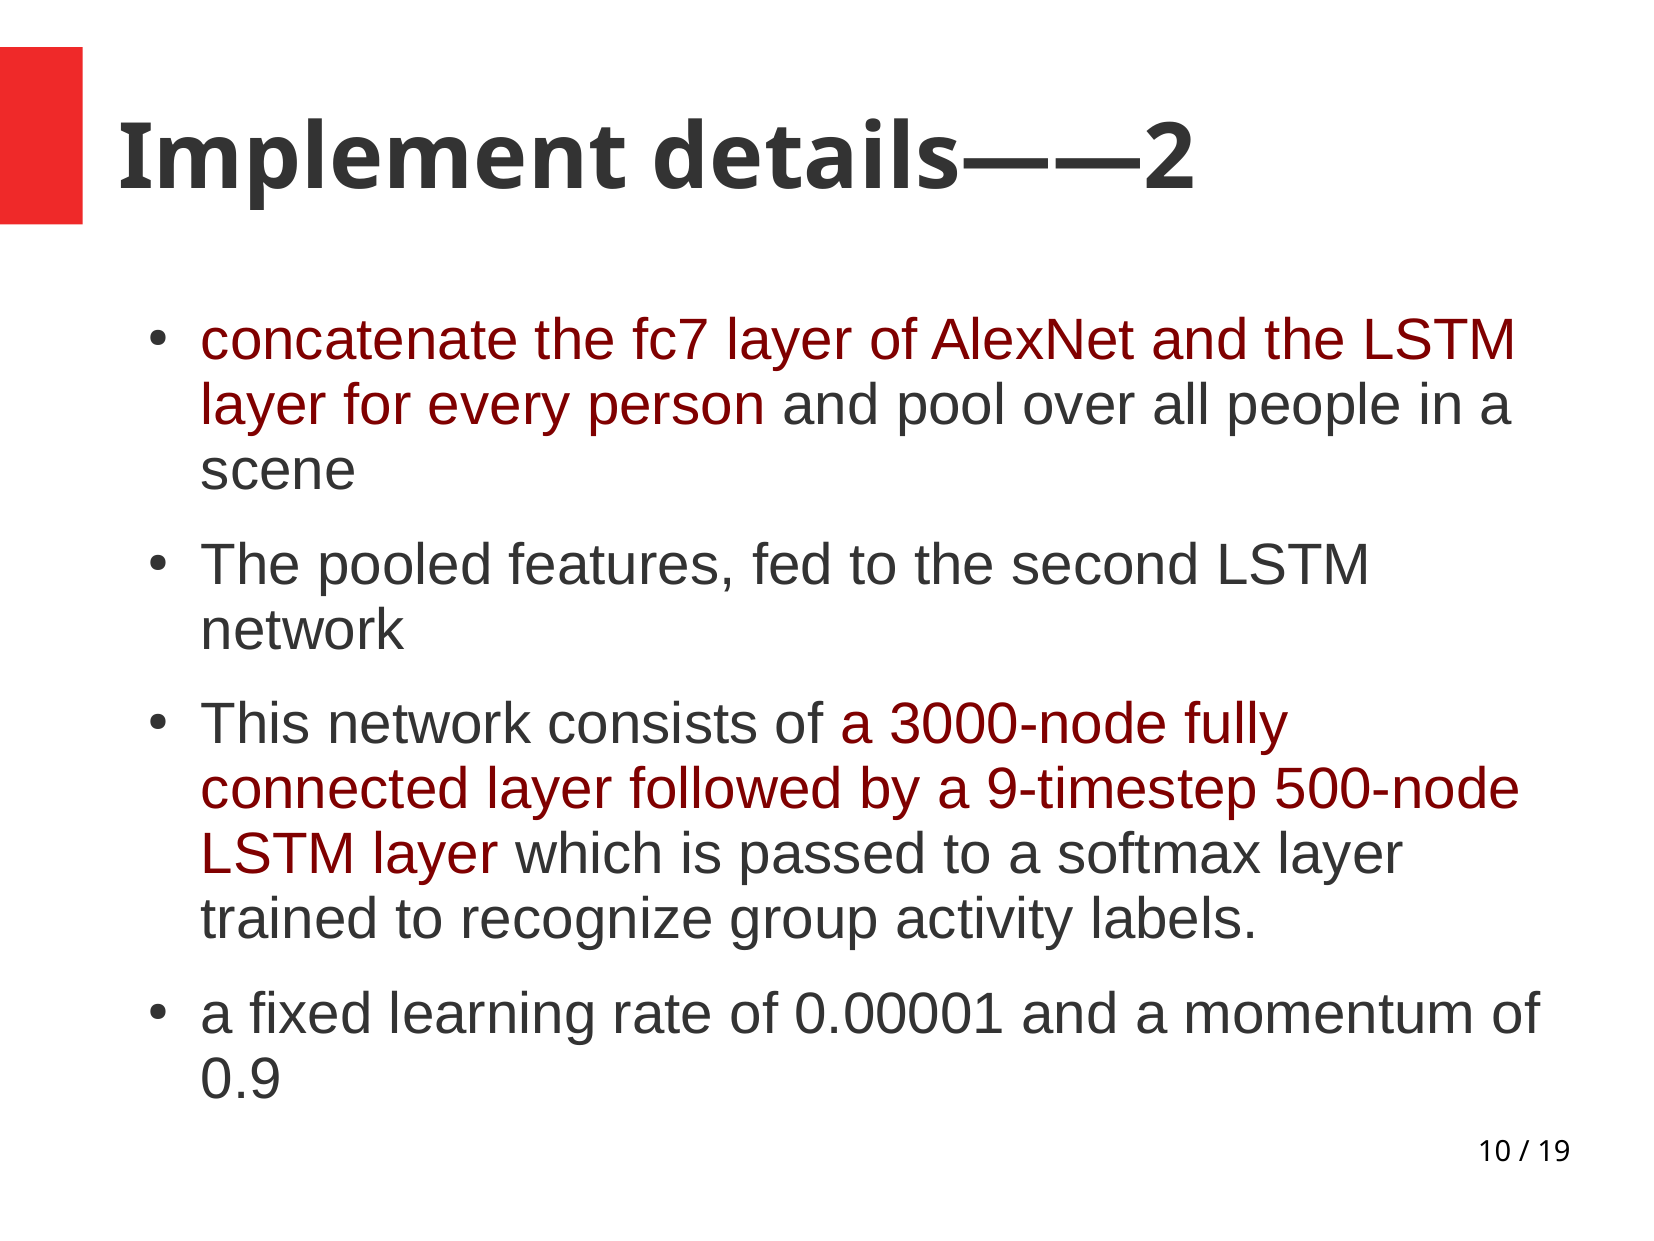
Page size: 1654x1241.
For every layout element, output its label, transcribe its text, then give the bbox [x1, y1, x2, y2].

title Implement details——2 [118, 49, 1571, 257]
list concatenate the fc7 layer of AlexNet and the LSTM layer for every person and pool over all people in a scene The pooled features, fed to the second LSTM network This network consists of a 3000-node fully connected layer followed by a 9-timestep 500-node LSTM layer which is passed to a softmax layer trained to recognize group activity labels. a fixed learning rate of 0.00001 and a momentum of 0.9 [129, 307, 1548, 1027]
